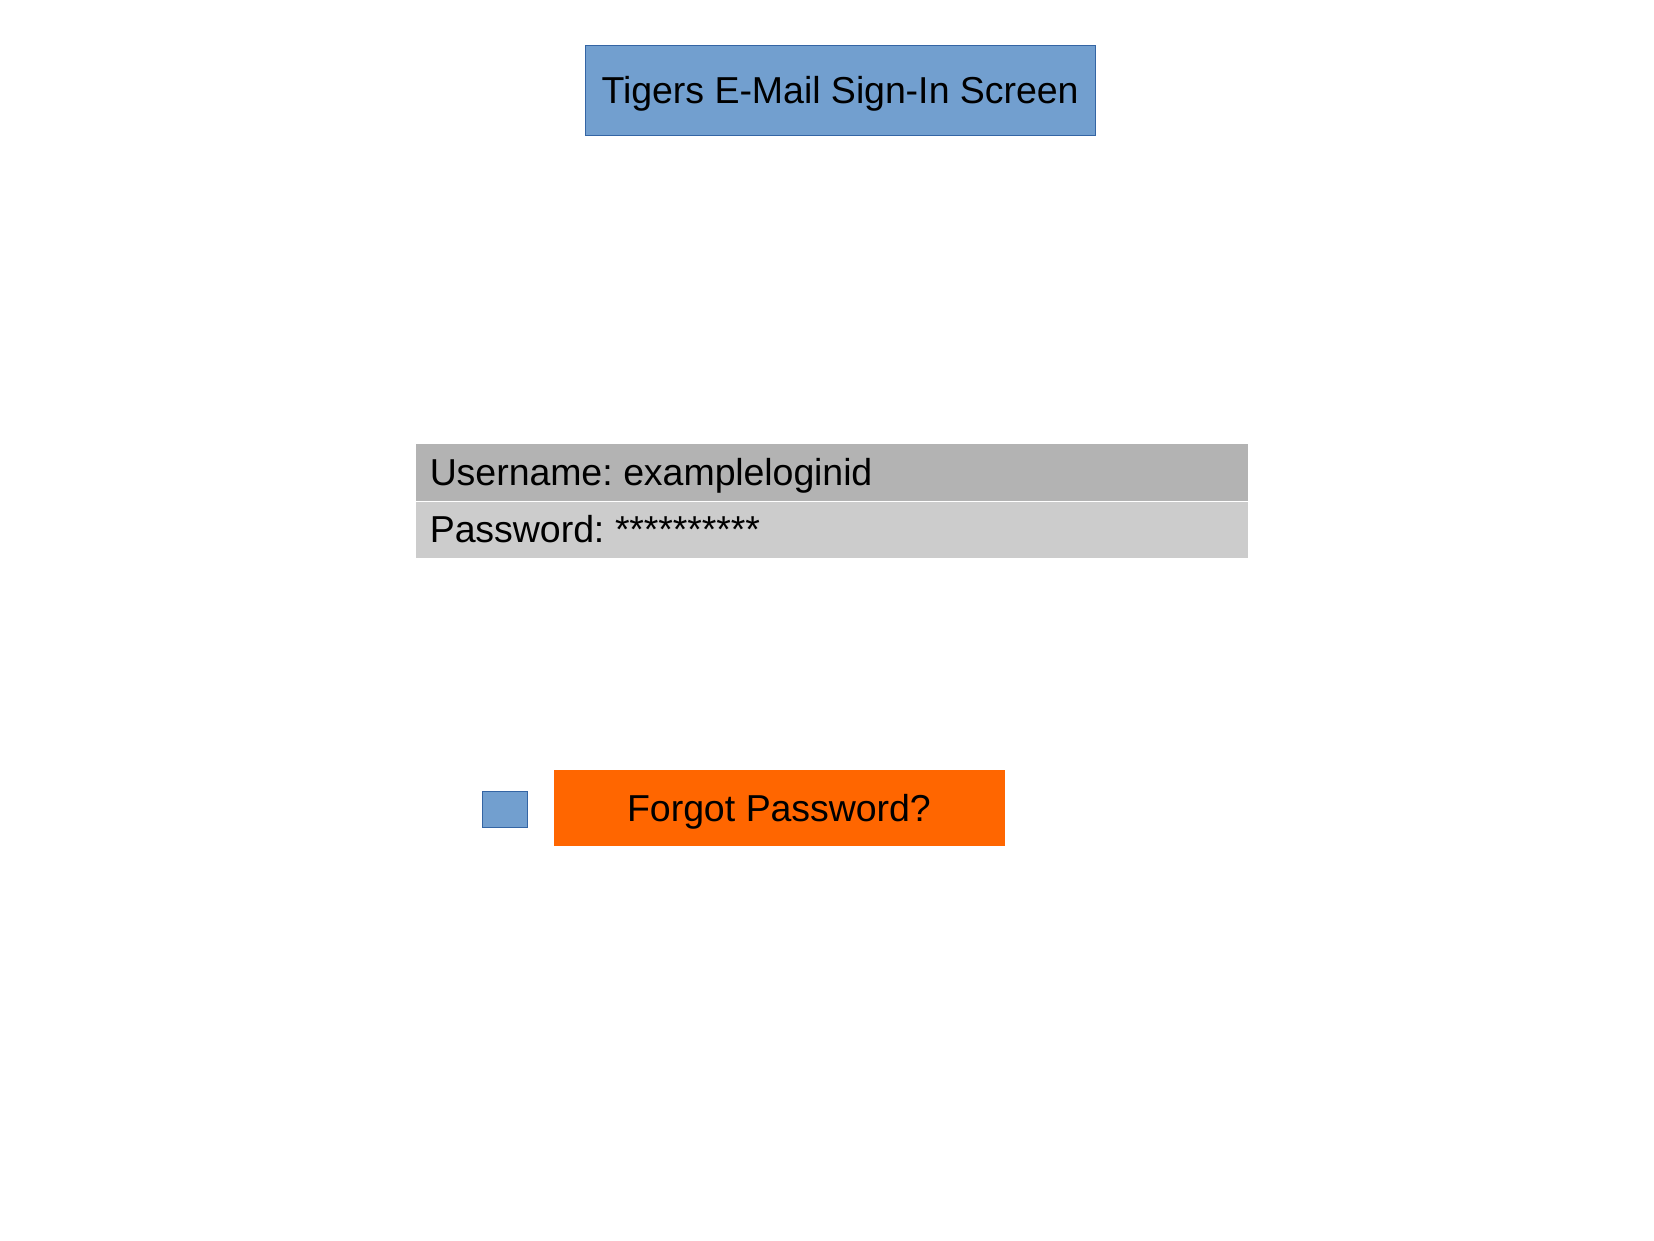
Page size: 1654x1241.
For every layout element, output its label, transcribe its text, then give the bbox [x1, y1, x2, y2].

table_header Username: exampleloginid [416, 444, 1248, 501]
text_box Forgot Password? [554, 770, 1005, 846]
table_cell Password: ********** [416, 502, 1248, 558]
text_box Tigers E-Mail Sign-In Screen [585, 45, 1096, 136]
text_box [482, 791, 528, 828]
